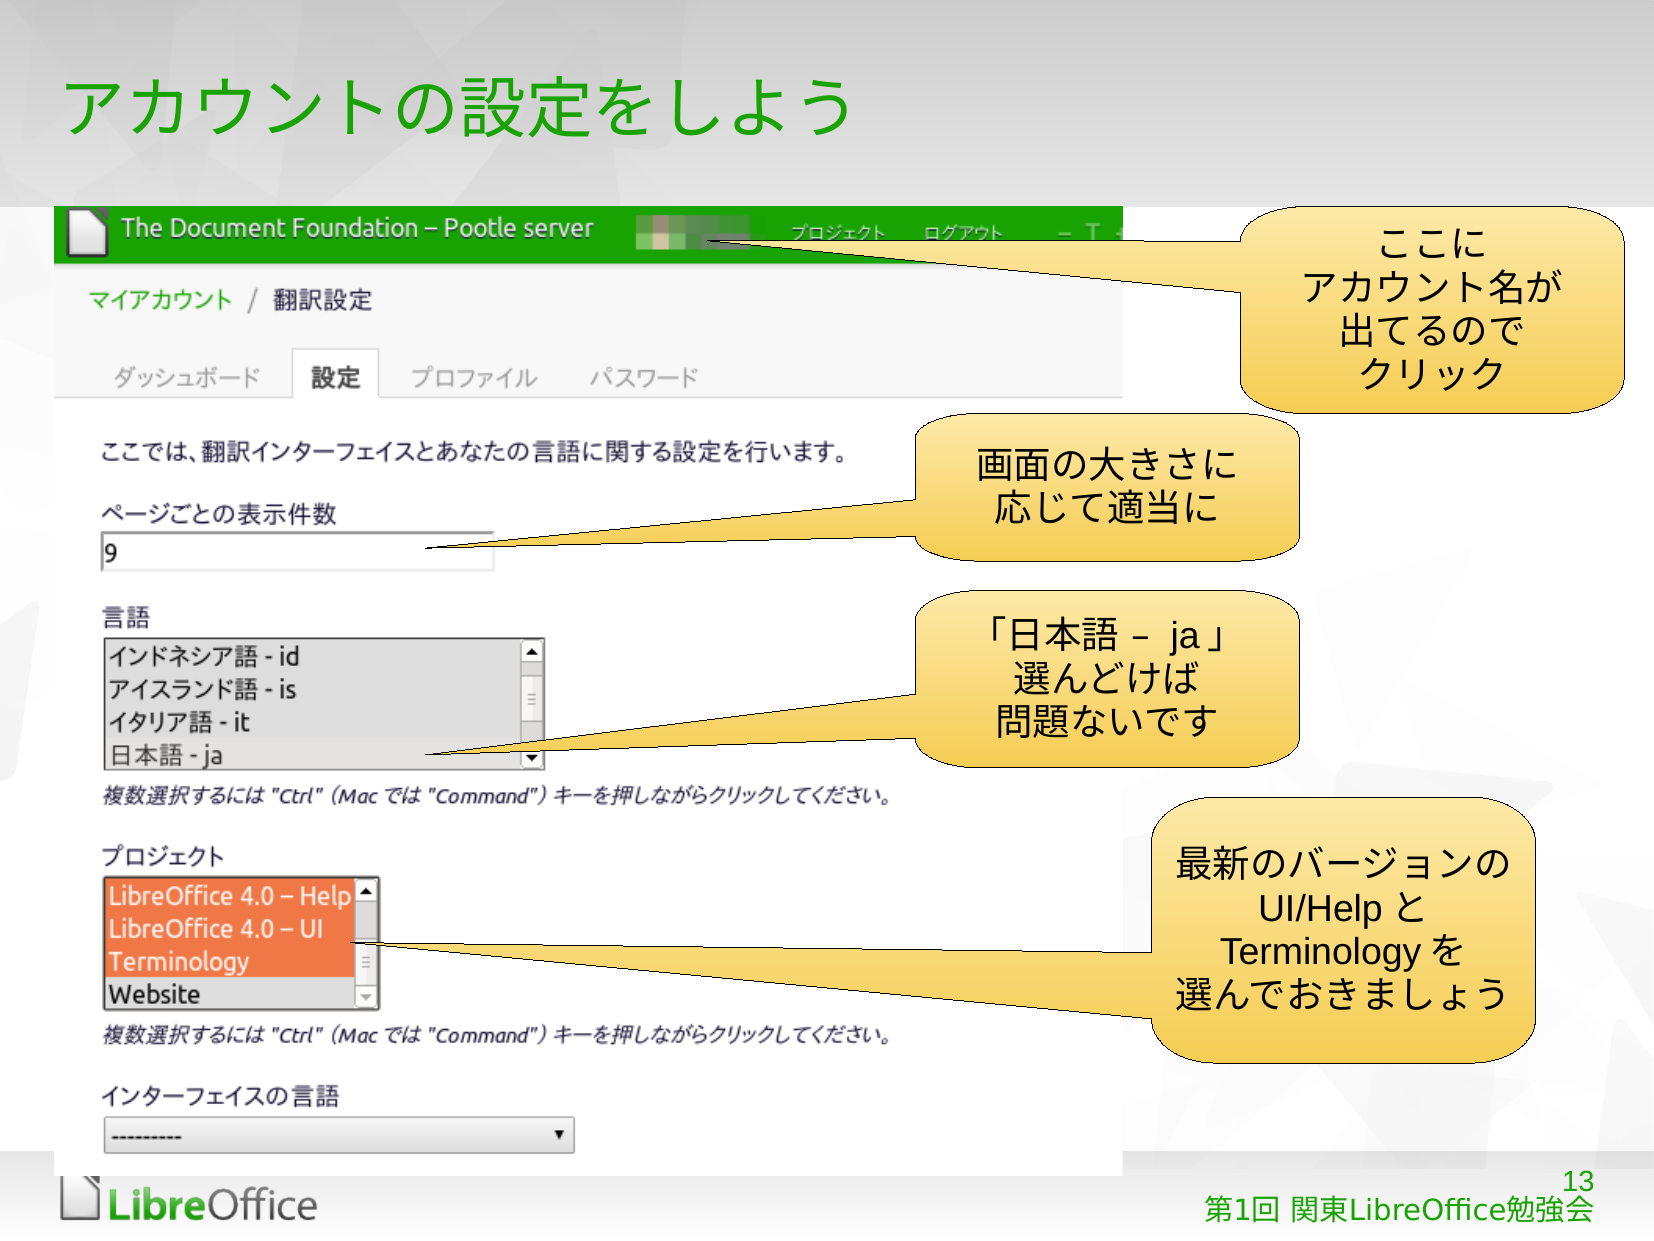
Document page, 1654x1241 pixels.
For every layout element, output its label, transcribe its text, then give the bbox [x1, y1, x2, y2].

text_box 画面の大きさに 応じて適当に [425, 413, 1300, 562]
title アカウントの設定をしよう [59, 29, 1595, 178]
text_box 「日本語 – ja」 選んどけば 問題ないです [425, 590, 1300, 768]
text_box ここに アカウント名が 出てるので クリック [707, 206, 1625, 414]
text_box 最新のバージョンの UI/Helpと Terminologyを 選んでおきましょう [350, 797, 1536, 1064]
picture [0, 0, 1654, 1240]
